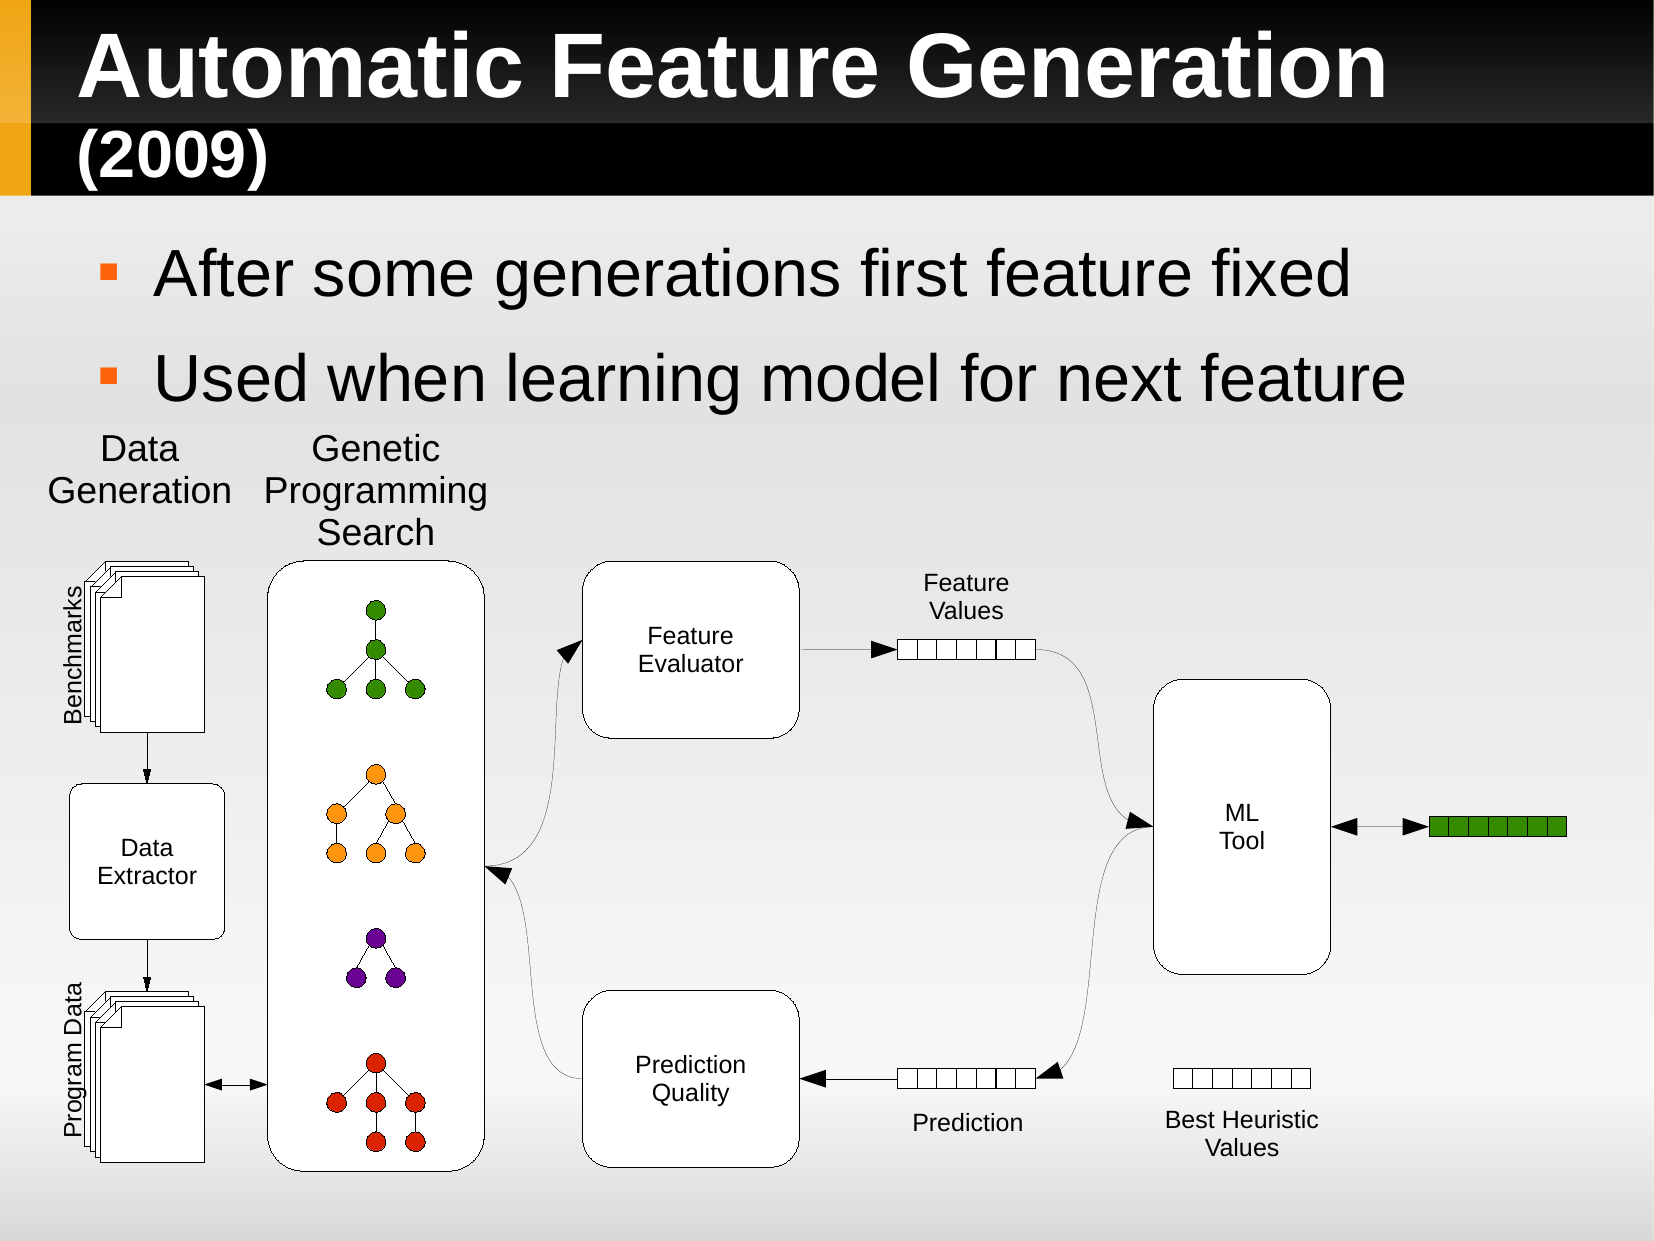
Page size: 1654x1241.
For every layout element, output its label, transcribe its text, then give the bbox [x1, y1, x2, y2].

text_box [143, 769, 151, 784]
text_box [1429, 816, 1567, 837]
text_box Best Heuristic Values [1133, 1098, 1351, 1176]
text_box ML Tool [1153, 679, 1331, 975]
text_box Prediction [879, 1100, 1057, 1148]
text_box [103, 561, 205, 733]
text_box [1173, 1068, 1311, 1089]
text_box [897, 1068, 1036, 1089]
title Automatic Feature Generation (2009) [76, 0, 1565, 208]
text_box Data Generation [11, 420, 268, 529]
text_box Prediction Quality [582, 990, 800, 1168]
list After some generations first feature fixed Used when learning model for next feature [82, 236, 1571, 434]
text_box Program Data [51, 946, 115, 1154]
text_box Genetic Programming Search [248, 434, 504, 575]
text_box [267, 575, 485, 1172]
text_box [897, 639, 1036, 660]
text_box Benchmarks [51, 563, 115, 741]
picture [0, 0, 1654, 1241]
text_box Feature Evaluator [582, 561, 800, 739]
text_box [95, 977, 205, 1163]
text_box Feature Values [877, 561, 1056, 639]
text_box Data Extractor [69, 783, 225, 940]
